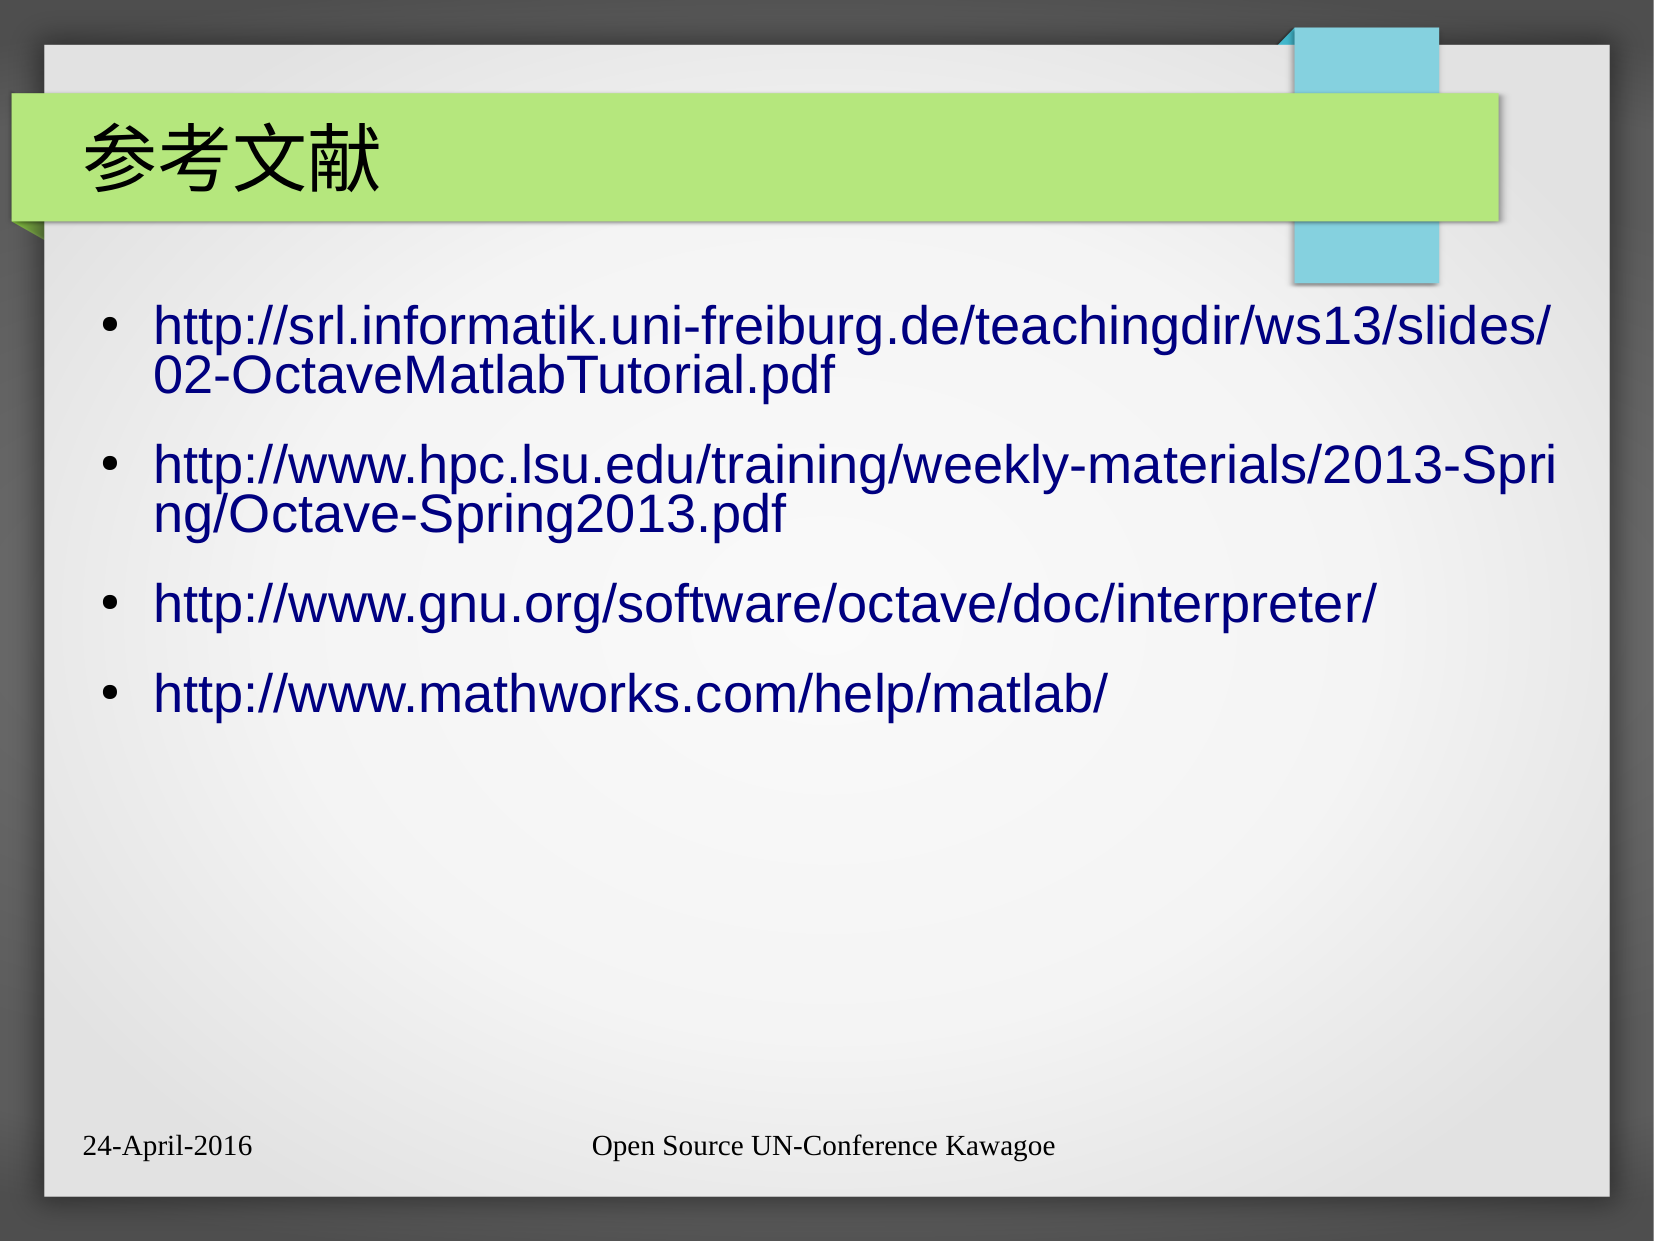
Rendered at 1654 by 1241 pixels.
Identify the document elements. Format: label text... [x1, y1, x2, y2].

title 参考文献 [82, 94, 1264, 213]
list http://srl.informatik.uni-freiburg.de/teachingdir/ws13/slides/02-OctaveMatlabTutorial.pdf http://www.hpc.lsu.edu/training/weekly-materials/2013-Spring/Octave-Spring2013.pdf http://www.gnu.org/software/octave/doc/interpreter/ http://www.mathworks.com/help/matlab/ [82, 295, 1571, 1015]
picture [0, 0, 1654, 1241]
